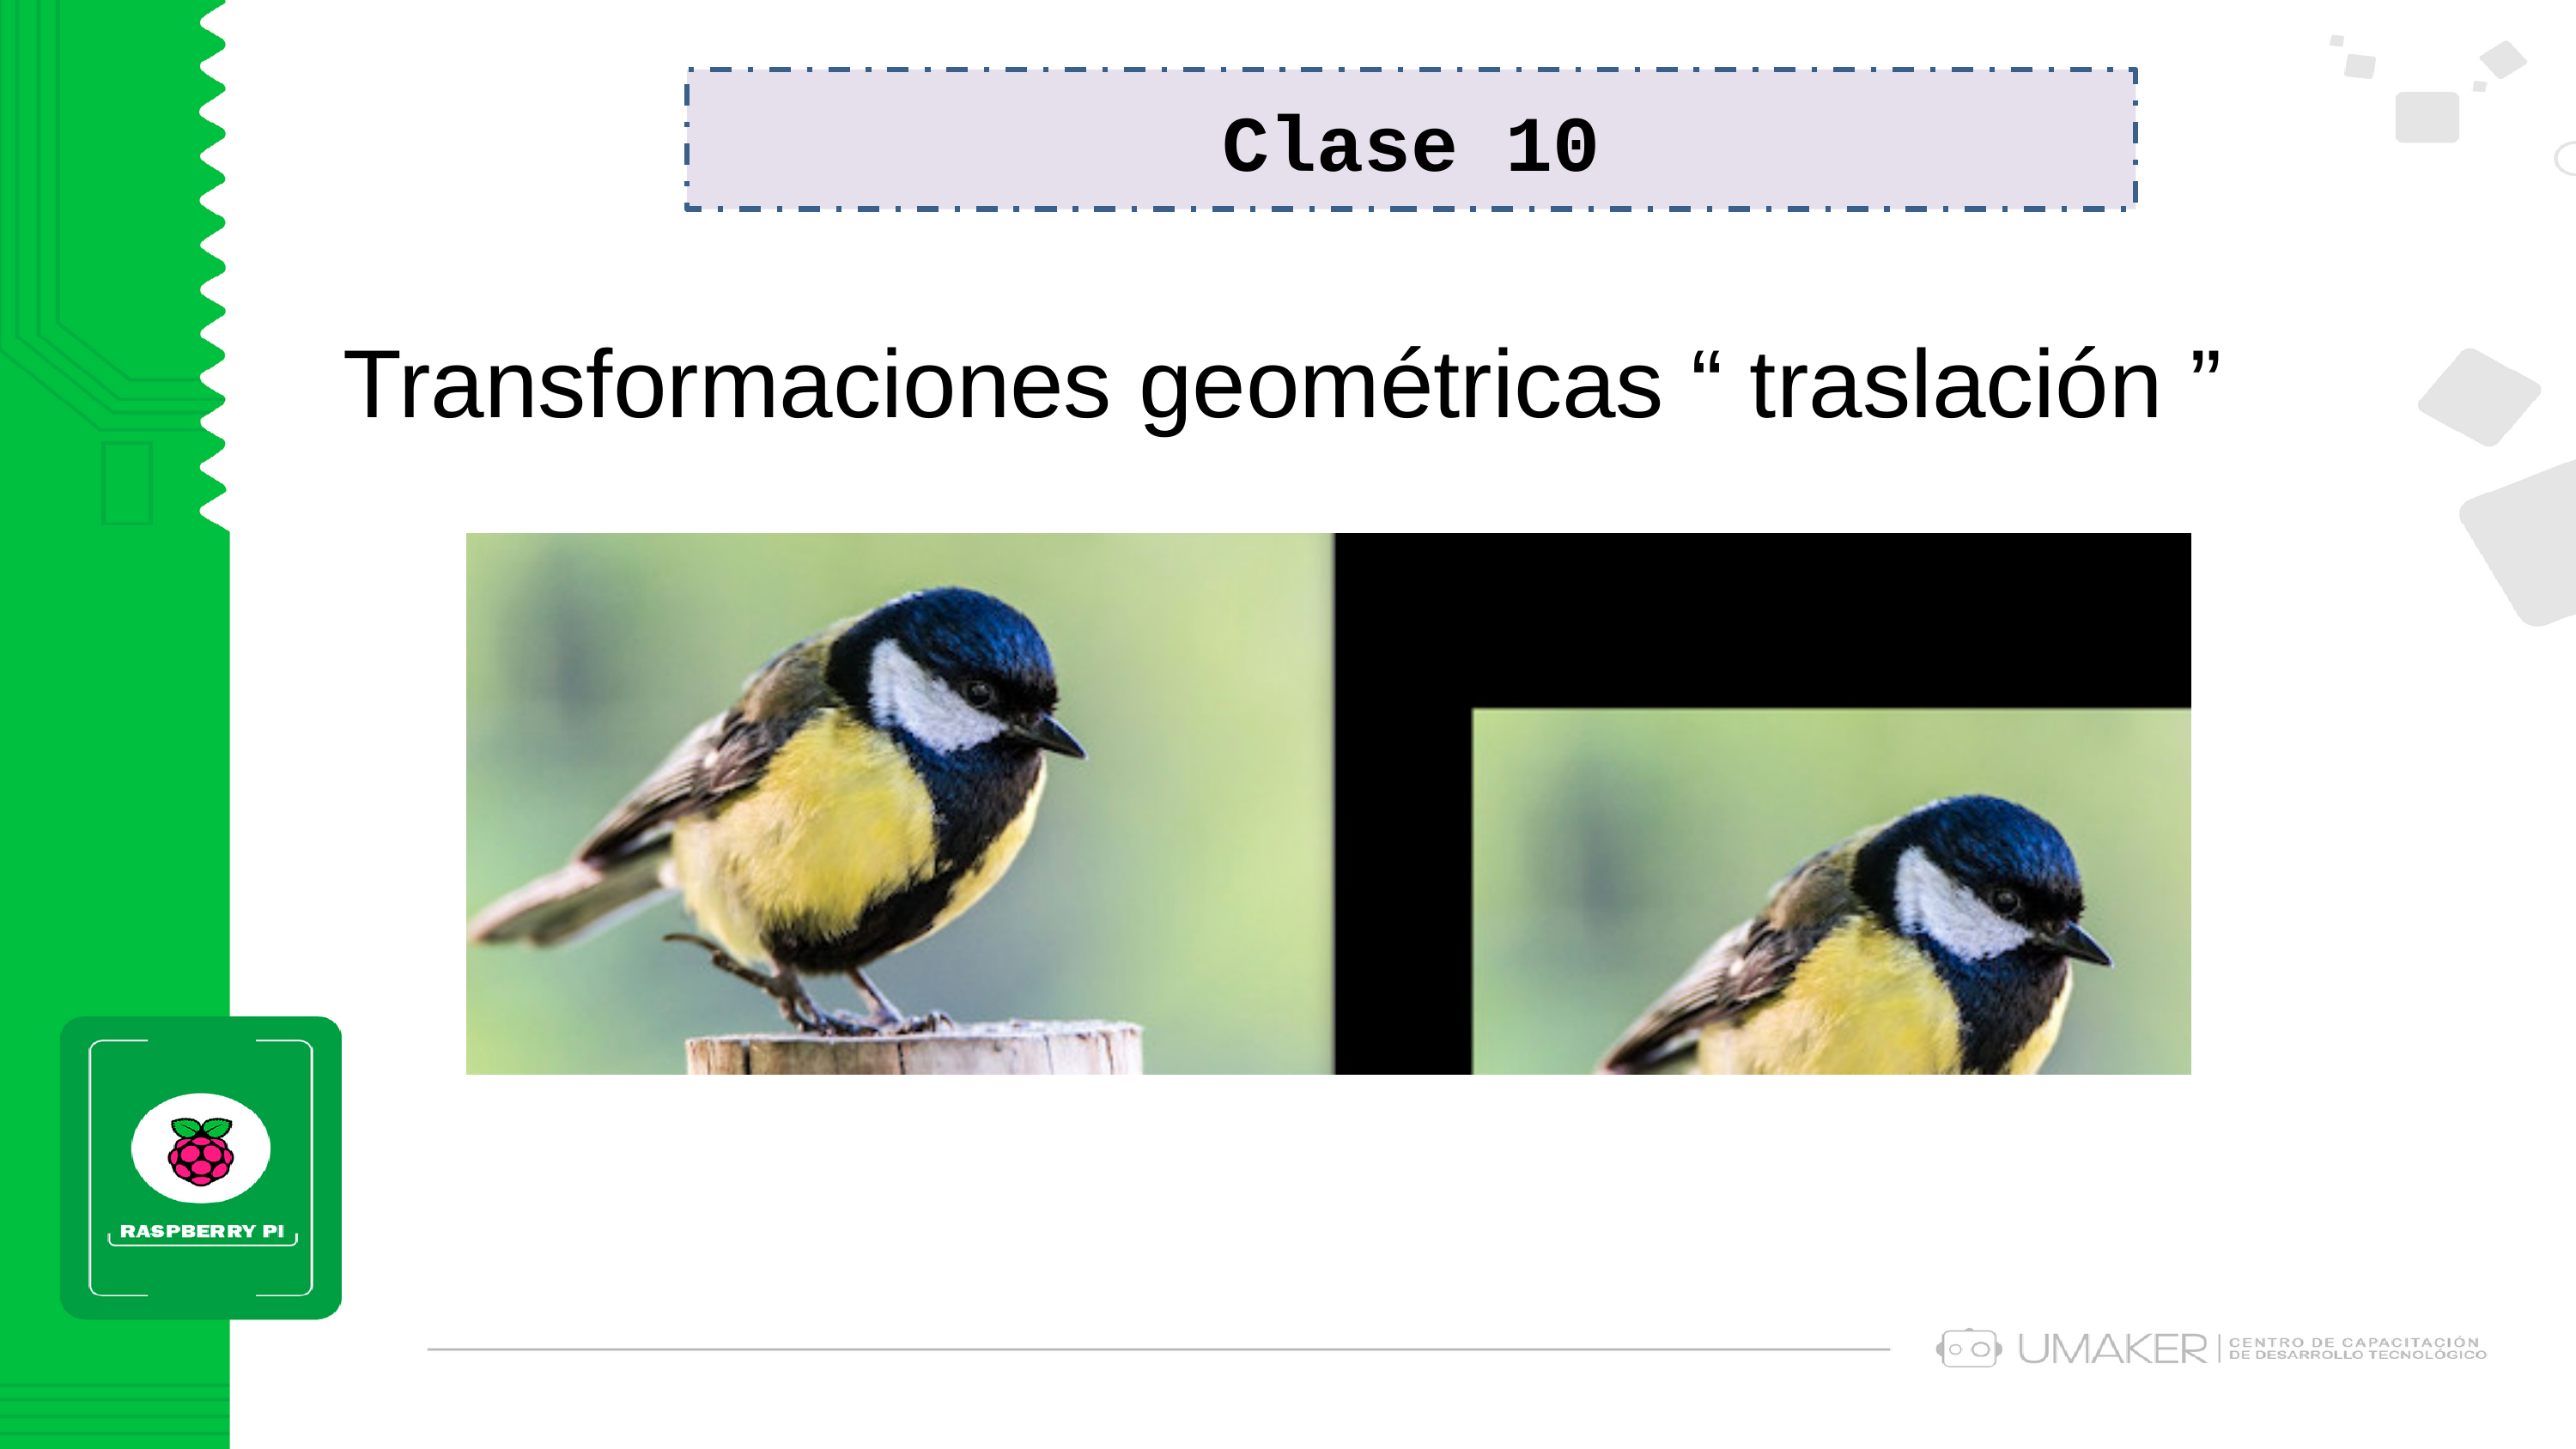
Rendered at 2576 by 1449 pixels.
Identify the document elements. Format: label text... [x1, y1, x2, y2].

text_box Transformaciones geométricas “ traslación ” [331, 314, 2465, 1207]
picture [0, 0, 2576, 1449]
text_box Clase 10 [687, 70, 2136, 209]
